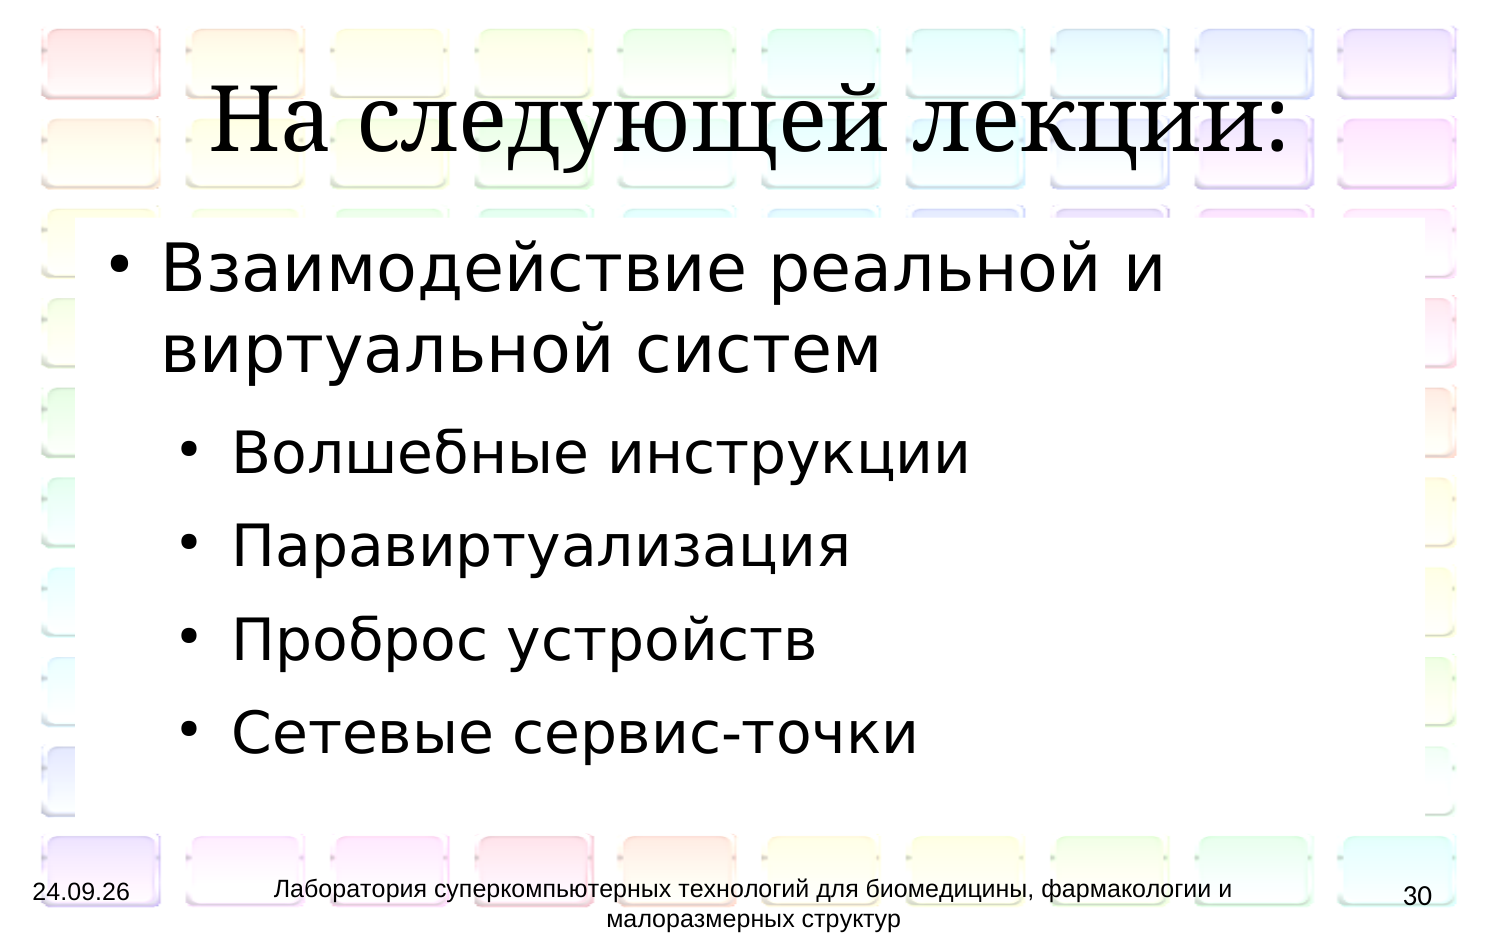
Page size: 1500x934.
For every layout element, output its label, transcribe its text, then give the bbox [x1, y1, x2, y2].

text_box 25.11.12 [17, 868, 184, 918]
title На следующей лекции: [75, 37, 1426, 193]
picture [0, 0, 1500, 934]
text_box Лаборатория суперкомпьютерных технологий для биомедицины, фармакологии и малоразмерных структур [171, 864, 1338, 915]
list Взаимодействие реальной и виртуальной систем Волшебные инструкции Паравиртуализация Проброс устройств Сетевые сервис-точки [75, 217, 1426, 834]
text_box <number> [1387, 868, 1473, 918]
